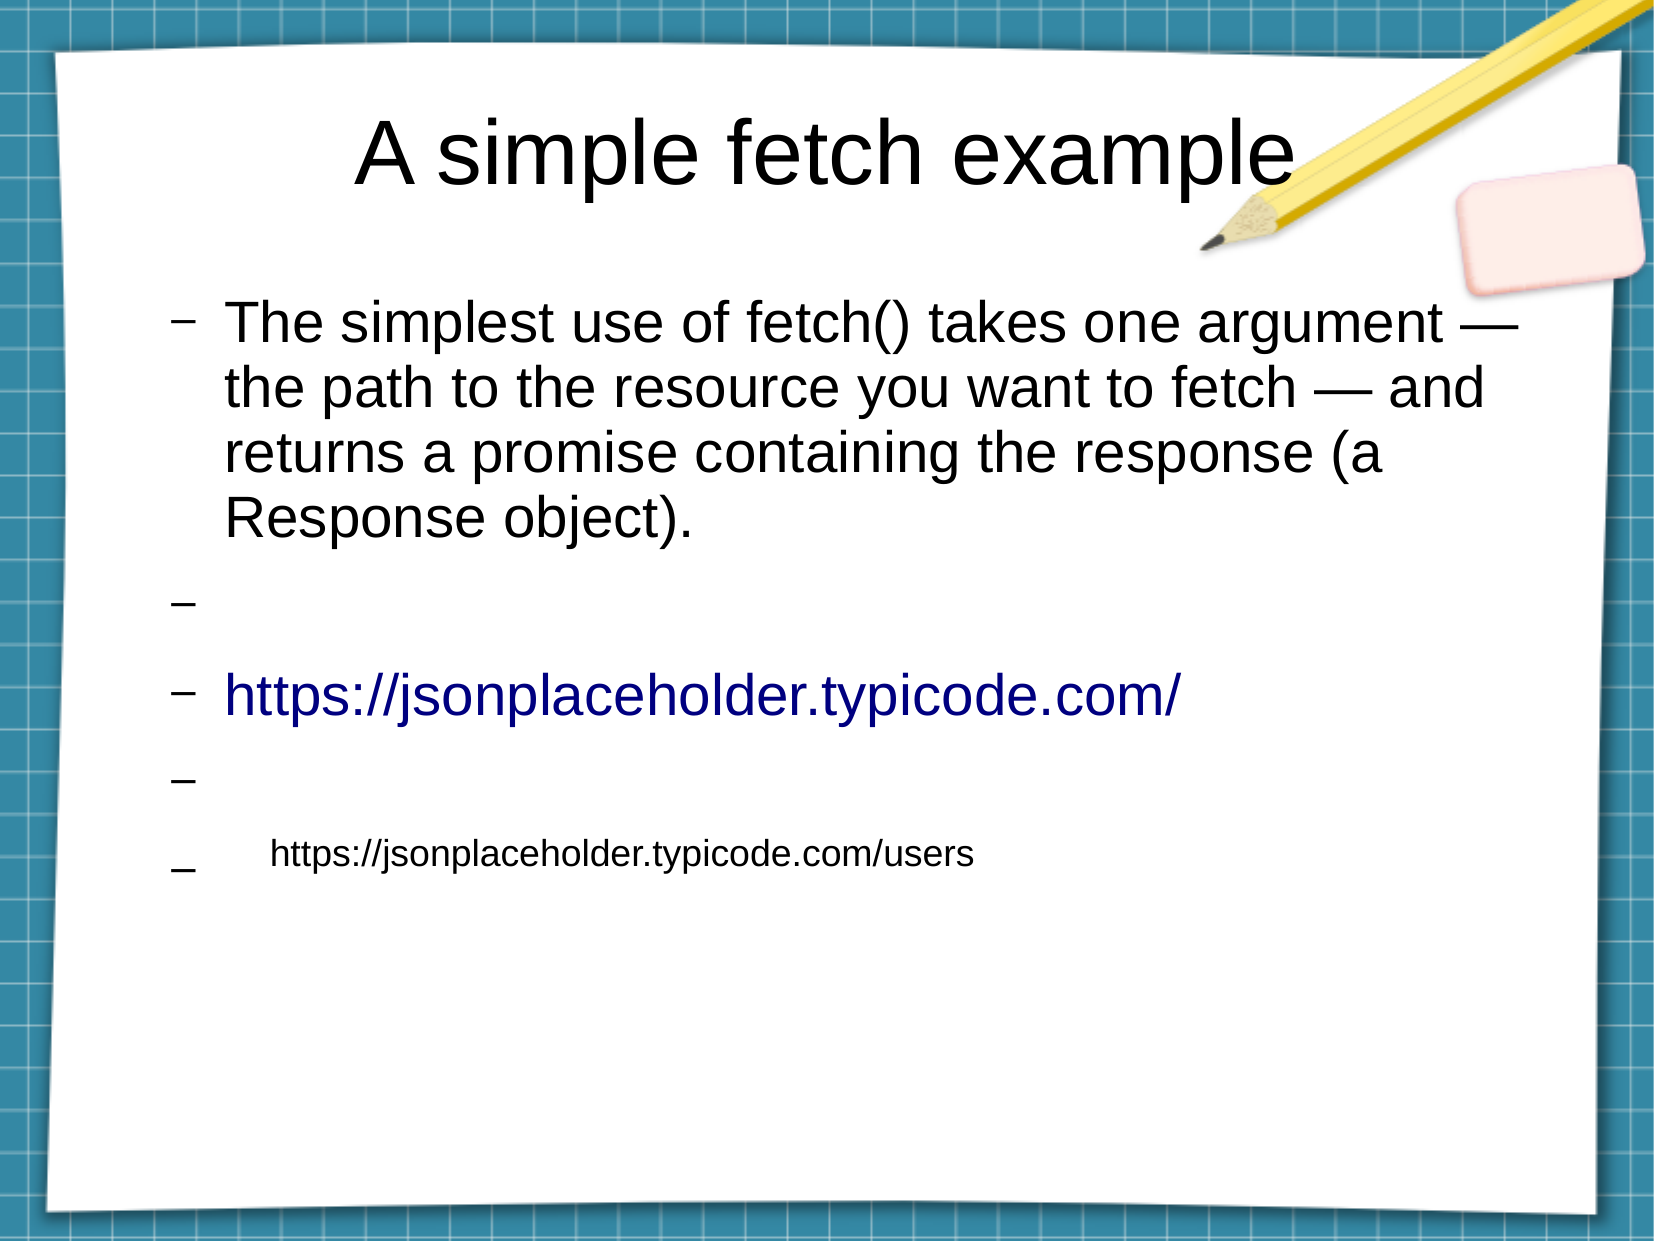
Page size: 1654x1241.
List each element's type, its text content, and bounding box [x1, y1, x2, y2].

title A simple fetch example [82, 49, 1571, 257]
picture [0, 0, 1654, 1241]
text_box https://jsonplaceholder.typicode.com/users [255, 825, 990, 882]
list The simplest use of fetch() takes one argument — the path to the resource you want to fetch — and returns a promise containing the response (a Response object). https://jsonplaceholder.typicode.com/ [82, 290, 1571, 1010]
